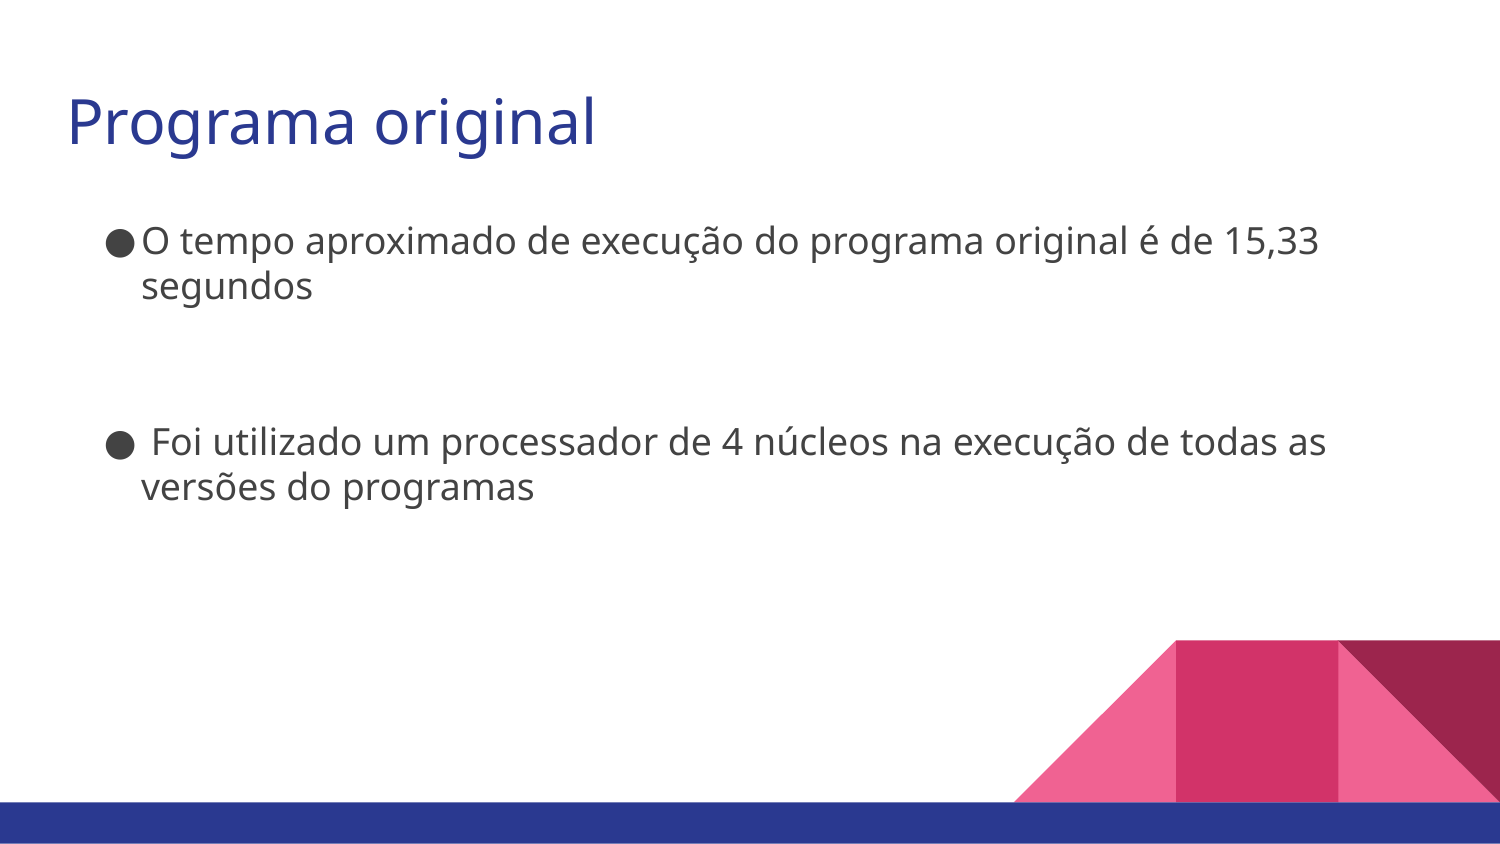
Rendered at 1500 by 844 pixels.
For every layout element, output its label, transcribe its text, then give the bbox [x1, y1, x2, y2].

list O tempo aproximado de execução do programa original é de 15,33 segundos Foi utilizado um processador de 4 núcleos na execução de todas as versões do programas [51, 201, 1449, 750]
title Programa original [51, 67, 1449, 167]
